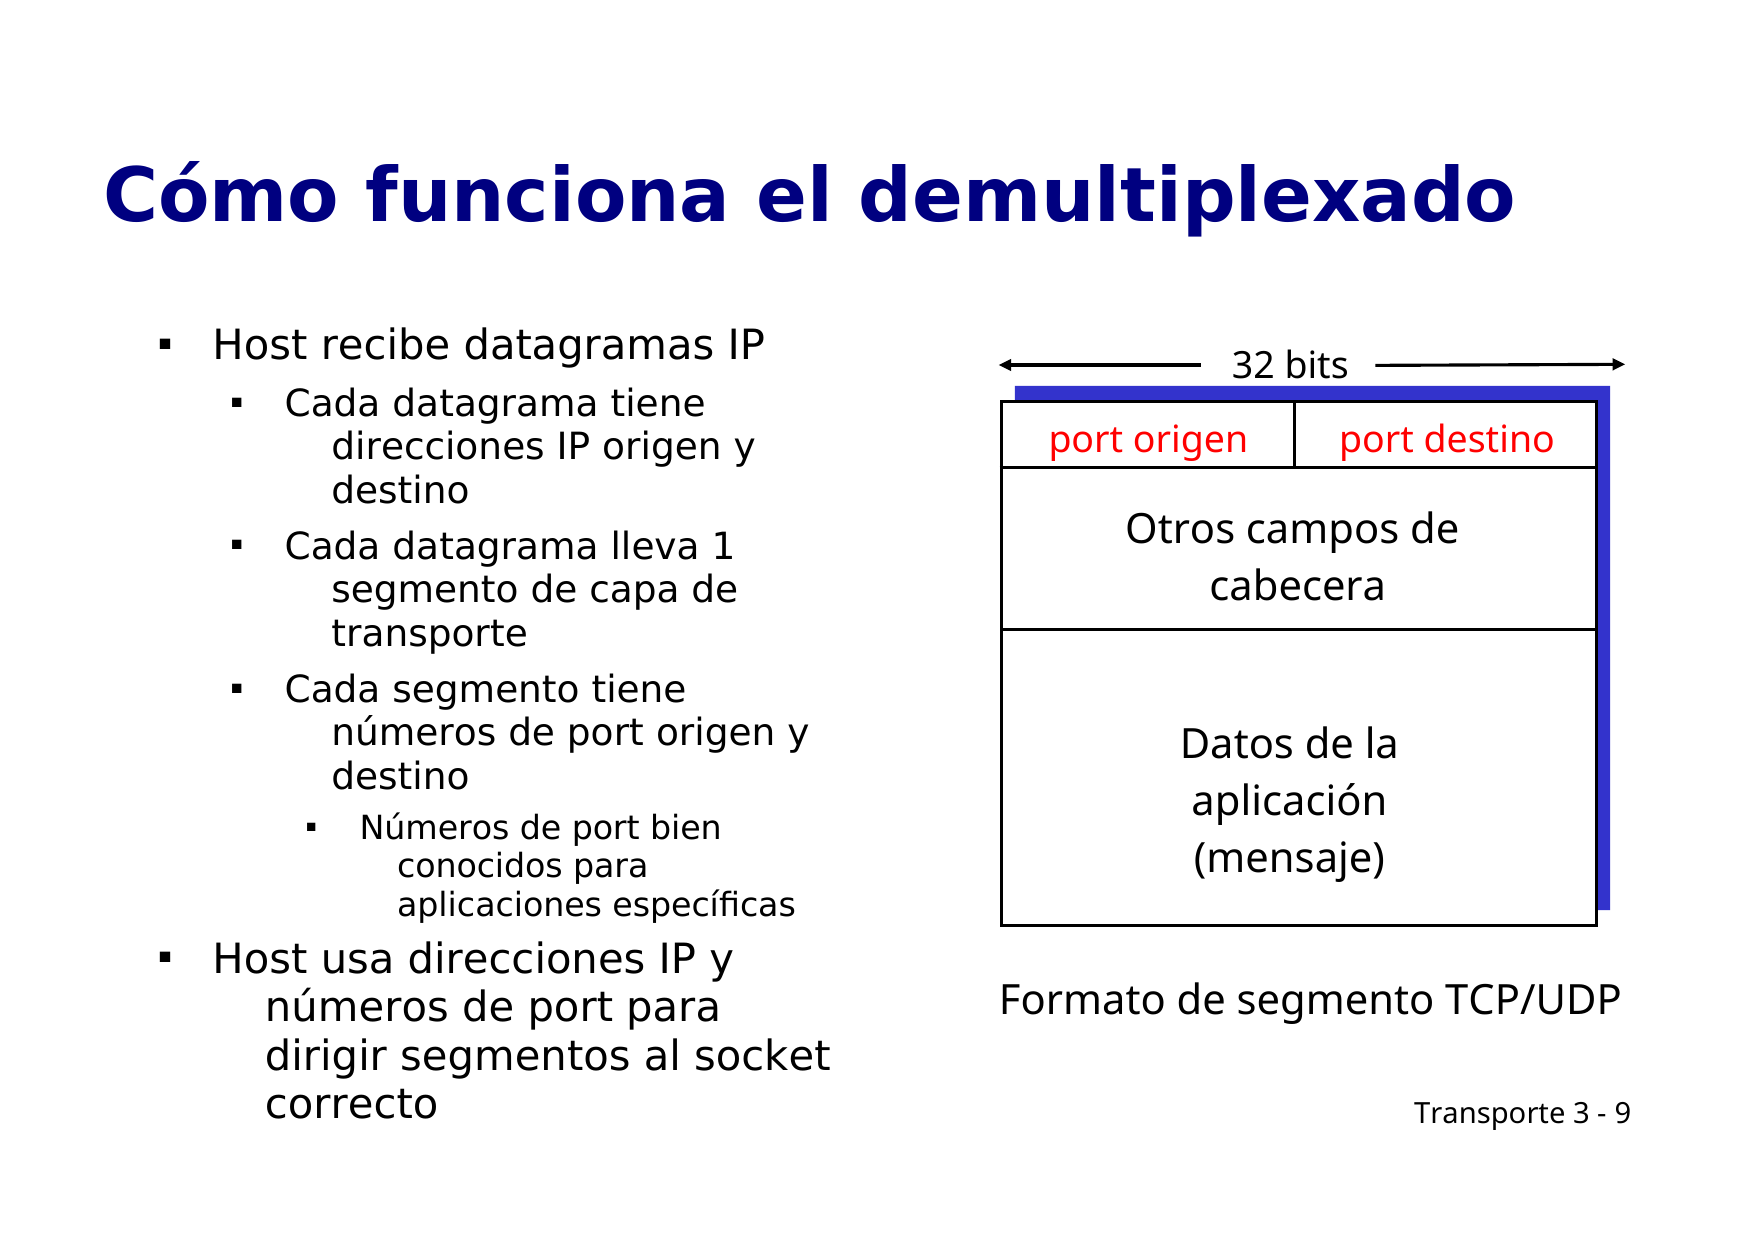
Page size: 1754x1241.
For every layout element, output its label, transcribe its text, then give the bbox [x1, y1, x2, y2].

text_box Formato de segmento TCP/UDP [984, 962, 1648, 1035]
text_box port destino [1324, 405, 1571, 466]
title Cómo funciona el demultiplexado [88, 95, 1654, 298]
text_box Otros campos de cabecera [1110, 491, 1486, 621]
text_box Datos de la aplicación (mensaje) [1164, 705, 1414, 893]
text_box 32 bits [1217, 331, 1364, 398]
text_box [1001, 385, 1611, 926]
list Host recibe datagramas IP Cada datagrama tiene direcciones IP origen y destino Cada datagrama lleva 1 segmento de capa de transporte Cada segmento tiene números de port origen y destino Números de port bien conocidos para aplicaciones específicas Host usa direcciones IP y números de port para dirigir segmentos al socket correcto [154, 320, 833, 1129]
text_box port origen [1033, 405, 1264, 466]
